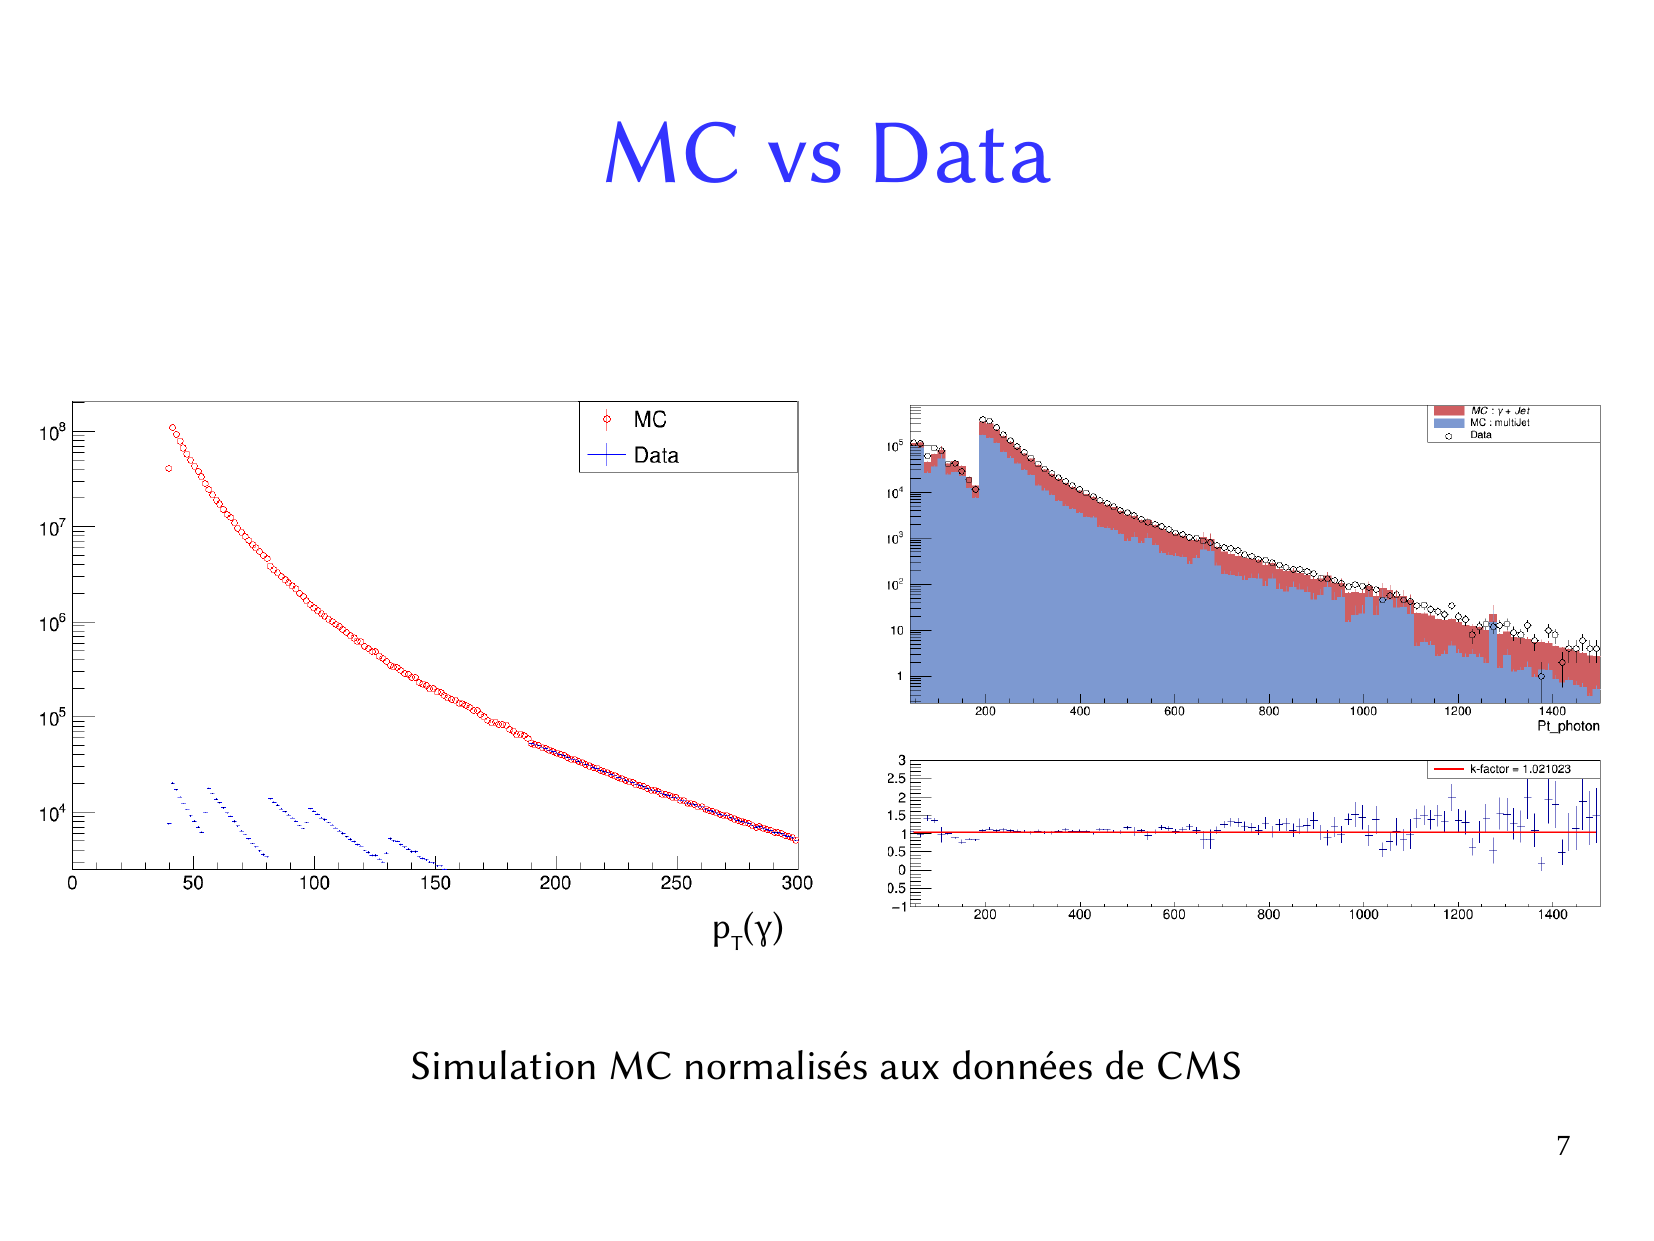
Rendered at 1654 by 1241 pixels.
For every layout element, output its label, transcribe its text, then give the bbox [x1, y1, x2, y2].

text_box Simulation MC normalisés aux données de CMS [264, 1035, 1390, 1098]
text_box pT(γ) [696, 897, 804, 964]
title MC vs Data [82, 49, 1571, 257]
picture [0, 342, 1654, 928]
